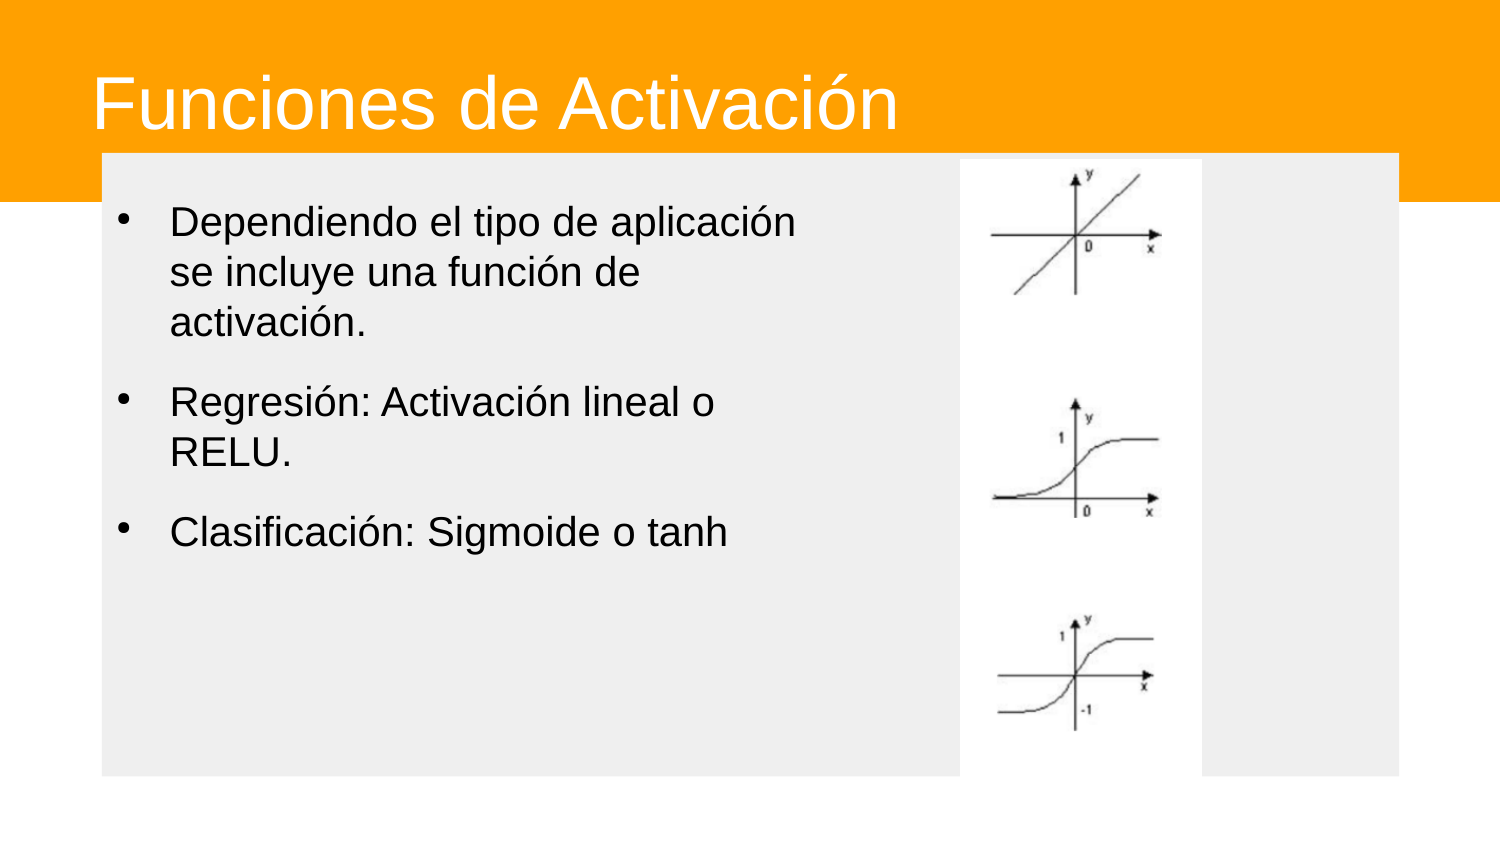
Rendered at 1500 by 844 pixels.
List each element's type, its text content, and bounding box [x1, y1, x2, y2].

picture [960, 159, 1202, 786]
title Funciones de Activación [76, 17, 1391, 160]
list Dependiendo el tipo de aplicación se incluye una función de activación. Regresión: Activación lineal o RELU. Clasificación: Sigmoide o tanh [98, 195, 826, 721]
